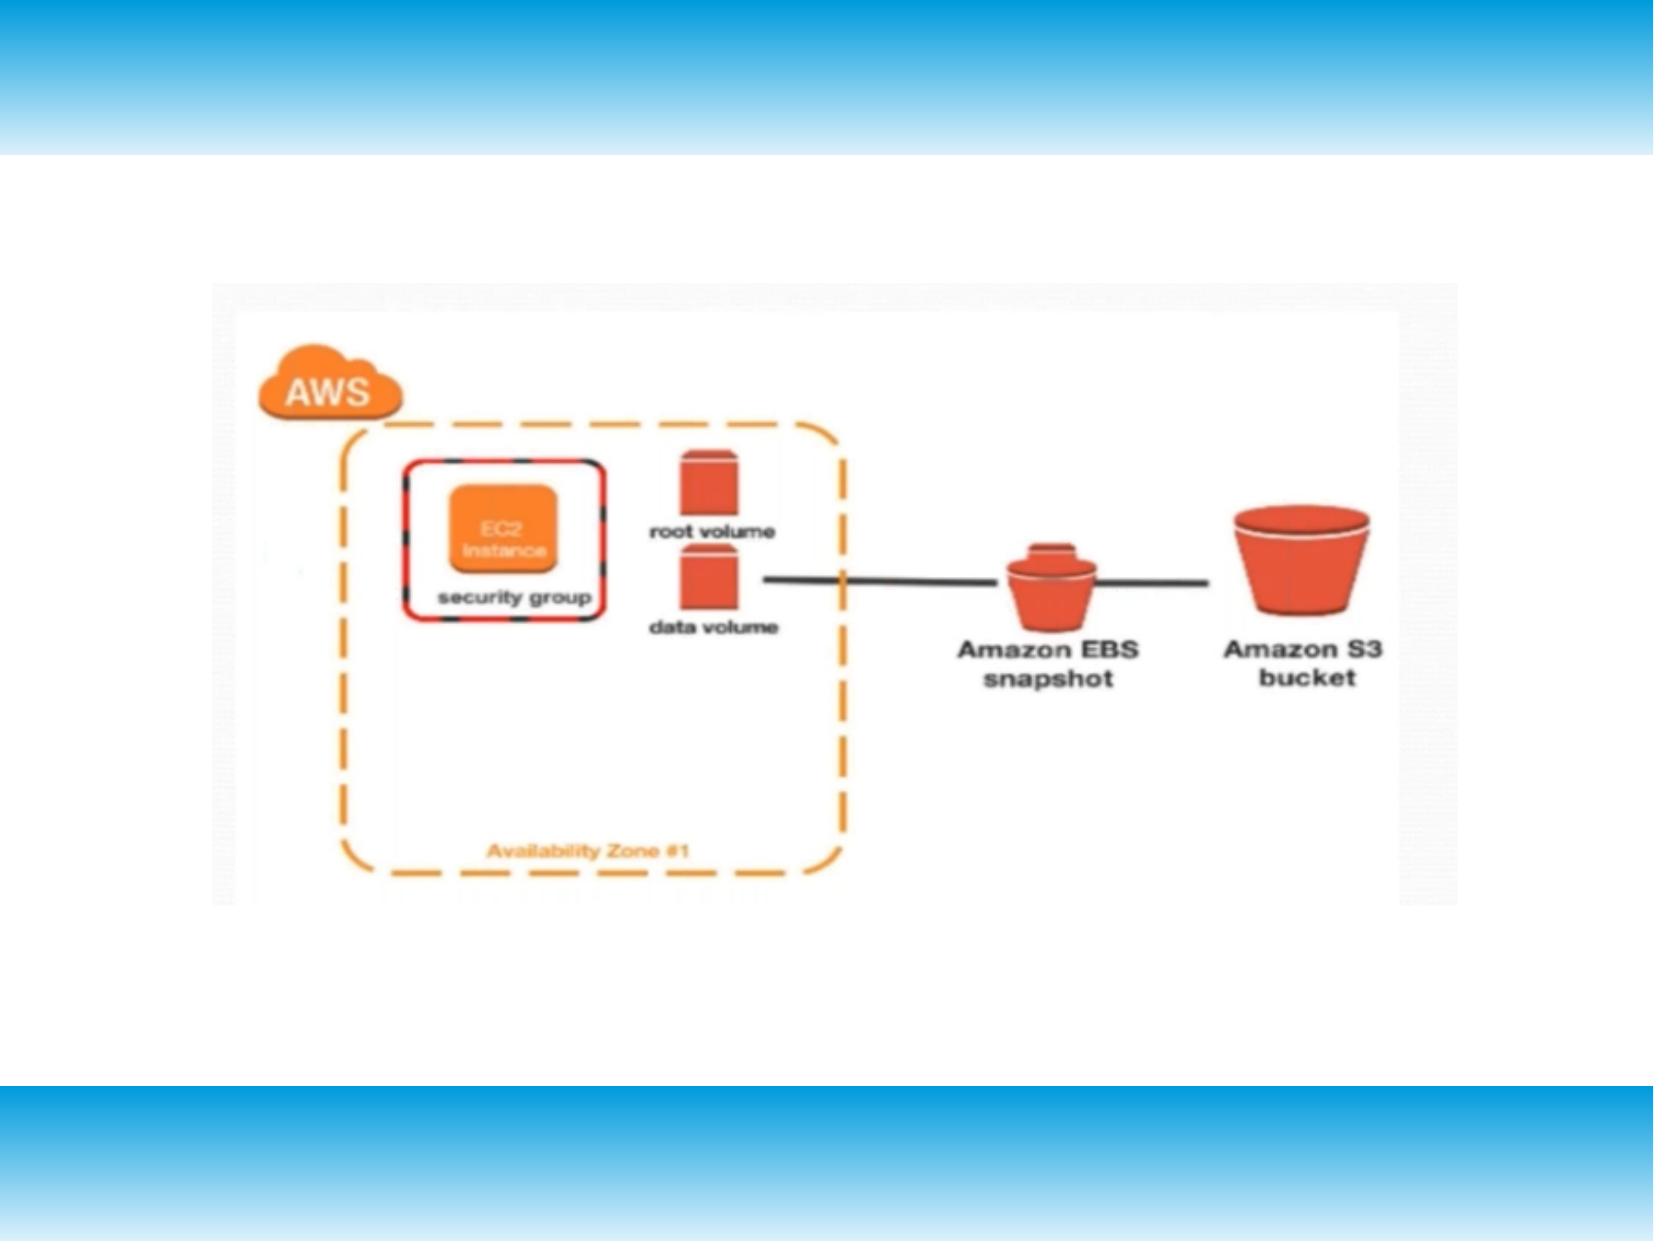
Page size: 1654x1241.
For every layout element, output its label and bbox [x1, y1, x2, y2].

picture [212, 283, 1458, 906]
